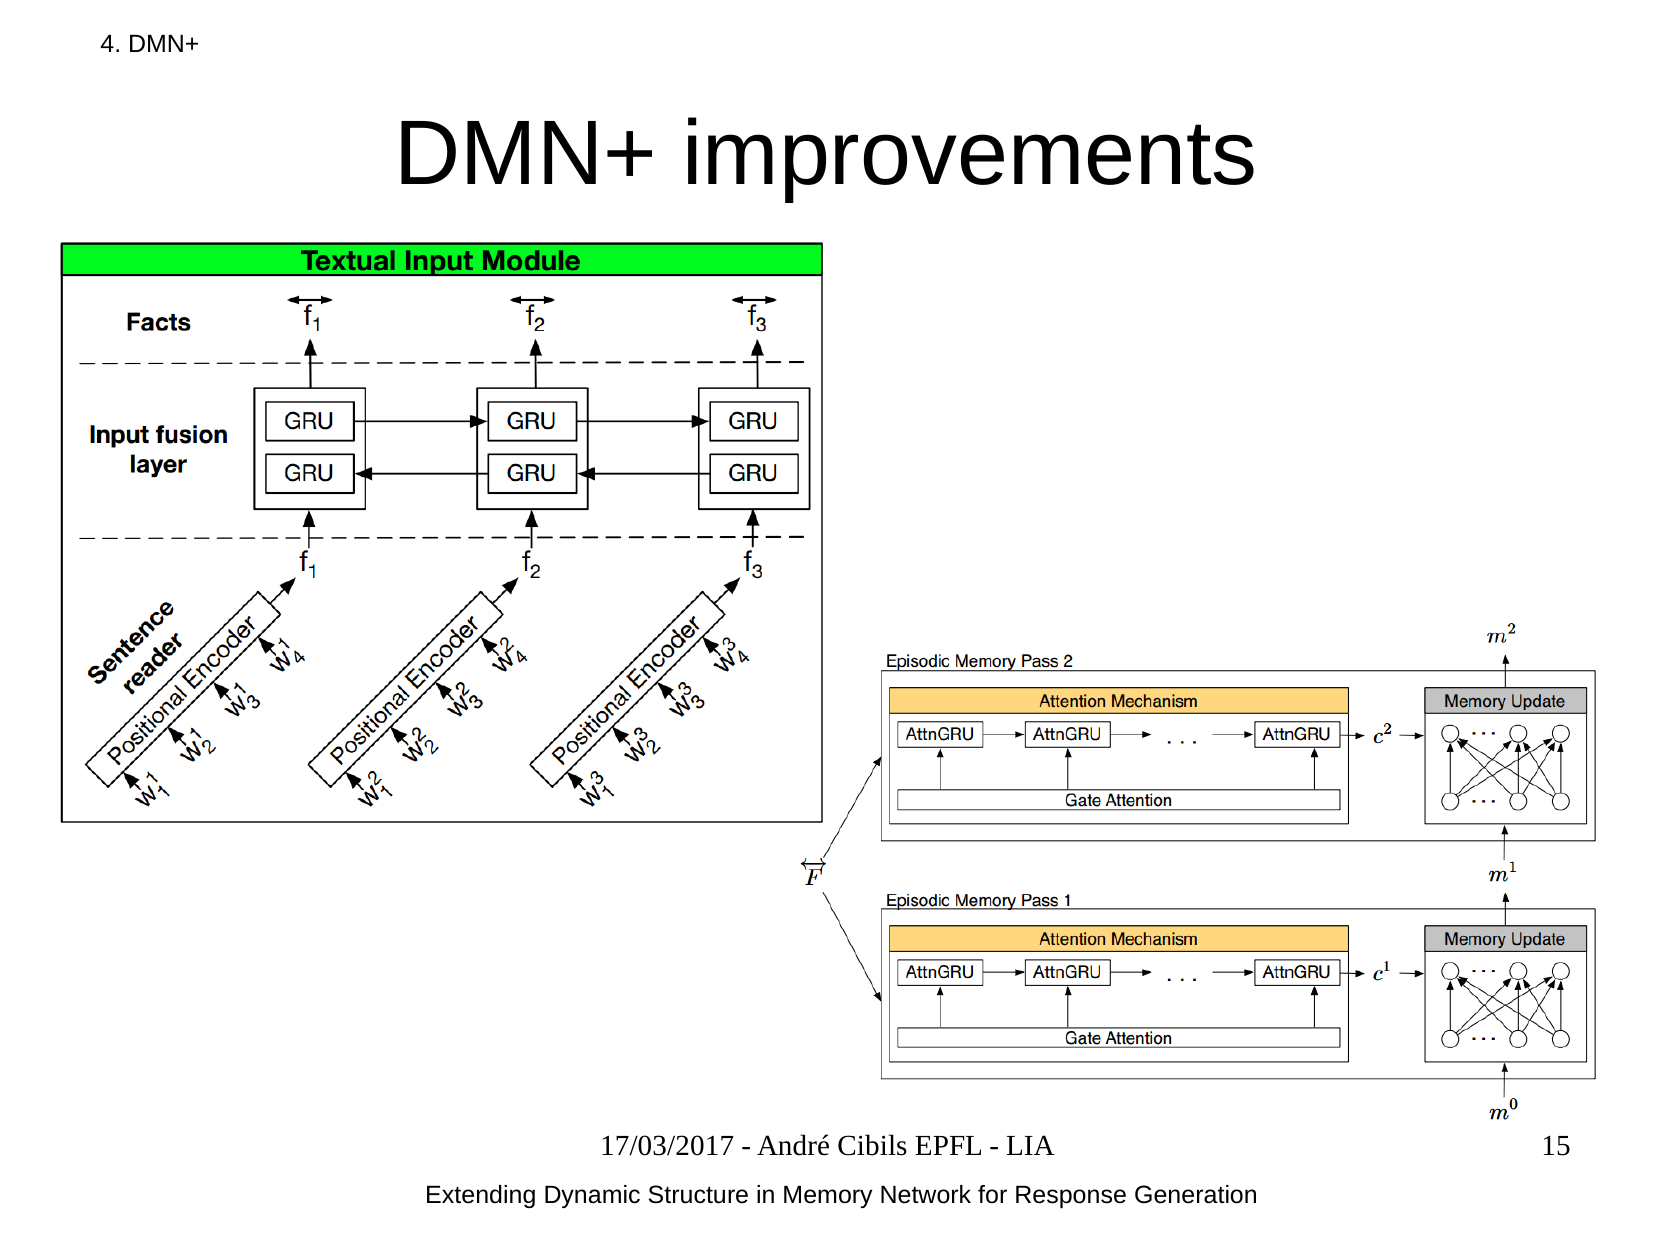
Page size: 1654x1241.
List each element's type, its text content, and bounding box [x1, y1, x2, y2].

title DMN+ improvements [82, 49, 1571, 257]
list 4. DMN+ [29, 29, 945, 58]
picture [59, 236, 1613, 1123]
list Extending Dynamic Structure in Memory Network for Response Generation [354, 1181, 1270, 1210]
